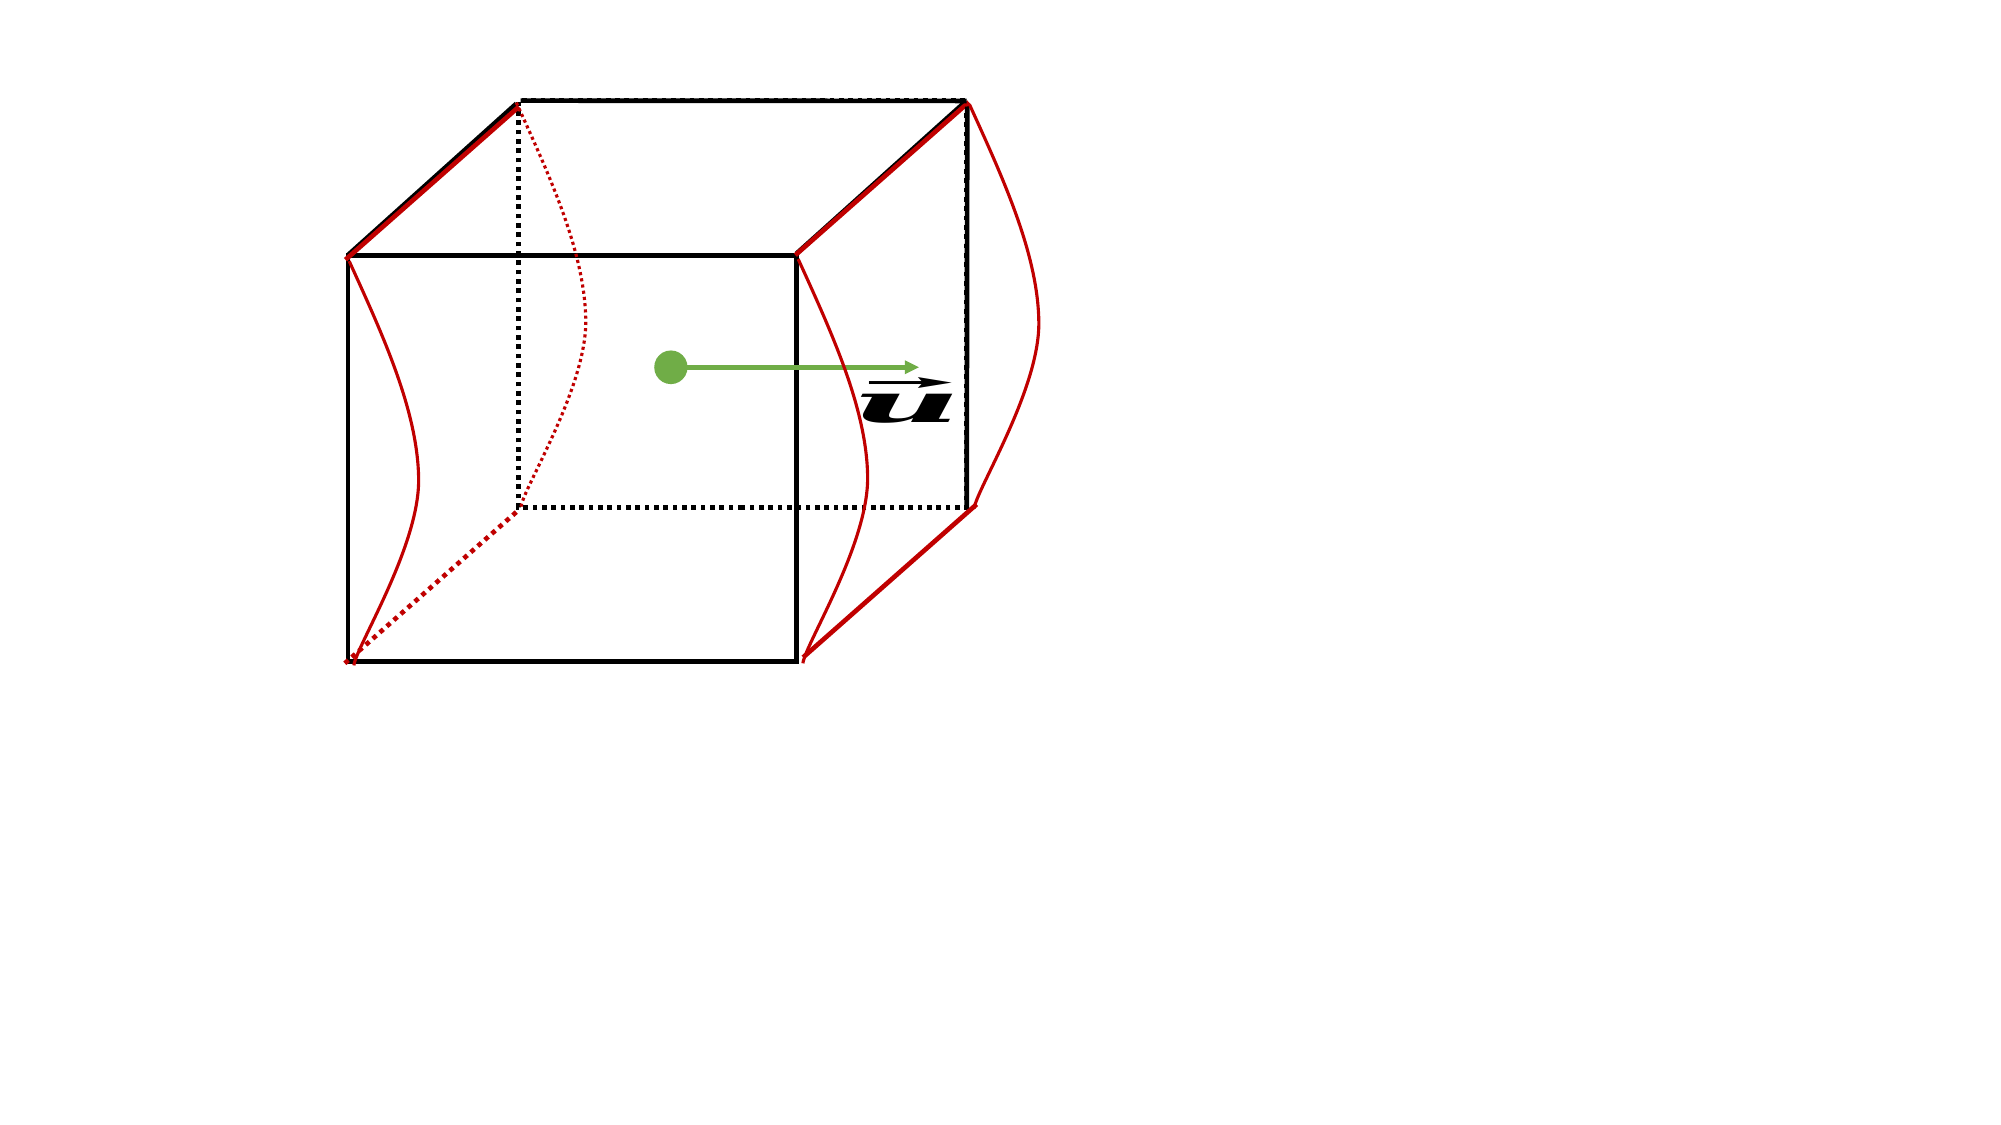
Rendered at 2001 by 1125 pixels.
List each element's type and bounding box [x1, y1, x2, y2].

text_box [655, 351, 687, 384]
chart [851, 375, 962, 436]
